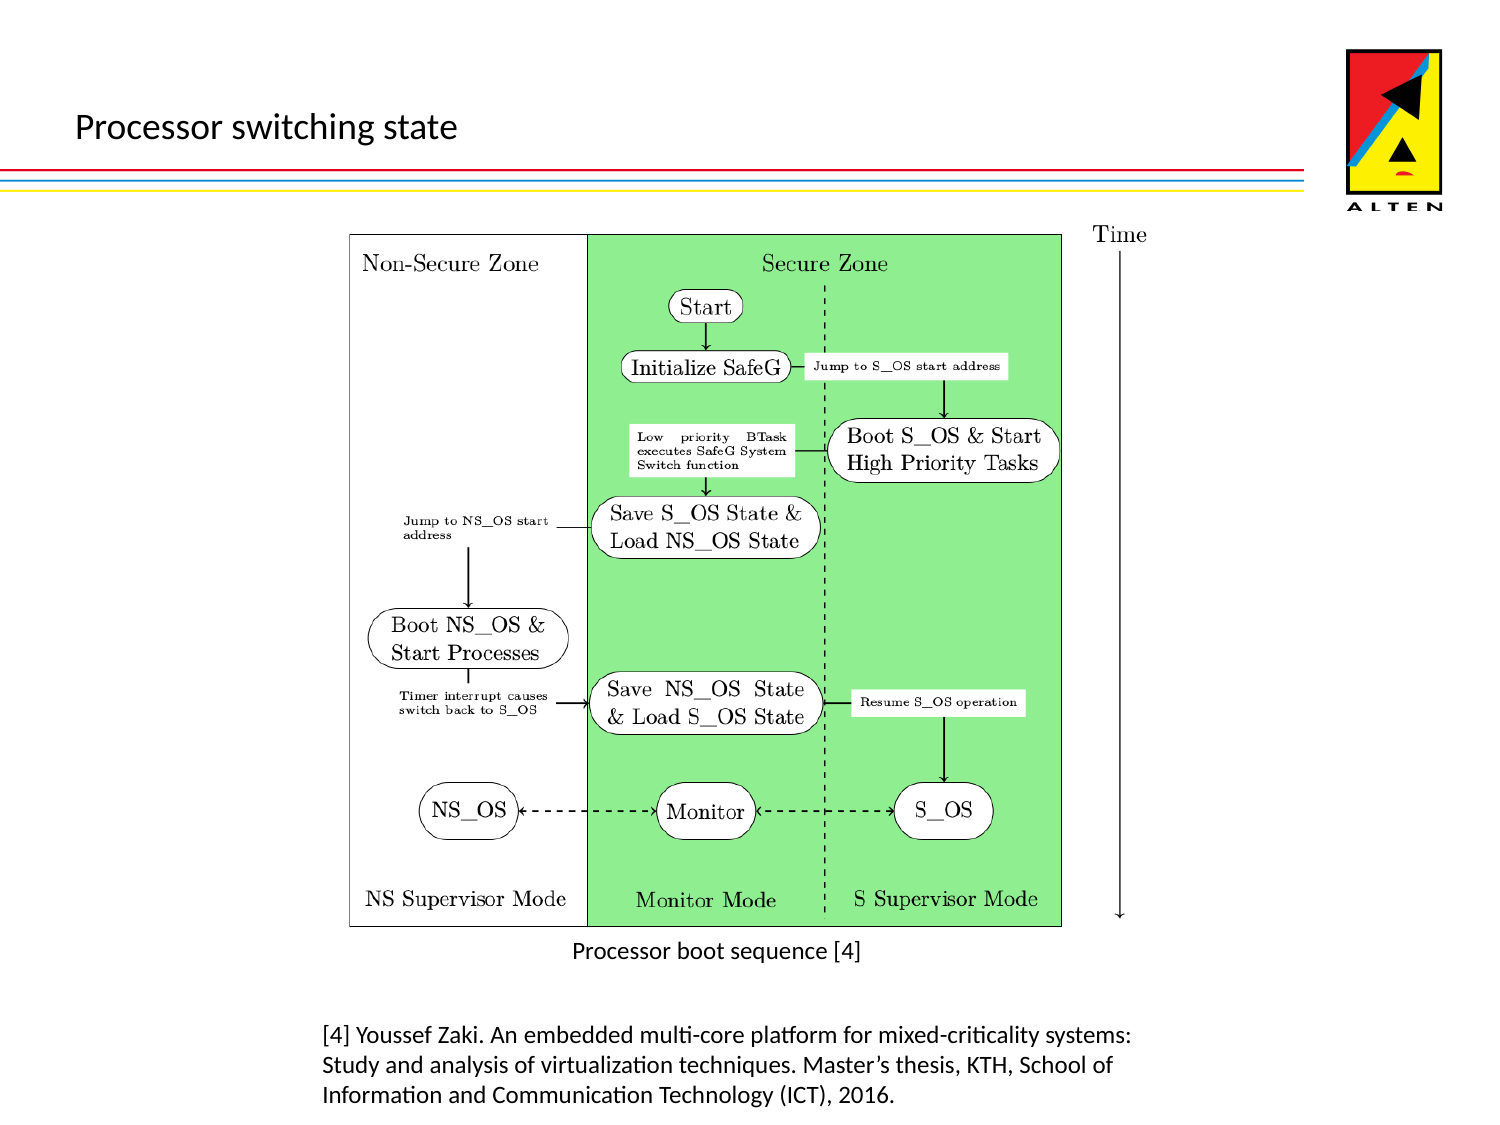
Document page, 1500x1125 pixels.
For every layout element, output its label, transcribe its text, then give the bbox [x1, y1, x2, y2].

text_box Processor switching state [74, 31, 1306, 219]
picture [0, 169, 74, 179]
picture [0, 182, 74, 192]
text_box Processor boot sequence [4] [557, 927, 907, 971]
text_box [4] Youssef Zaki. An embedded multi-core platform for mixed-criticality systems: Study and analysis of virtualization techniques. Master’s thesis, KTH, School of Information and Communication Technology (ICT), 2016. [307, 1011, 1193, 1102]
picture [342, 216, 1158, 937]
